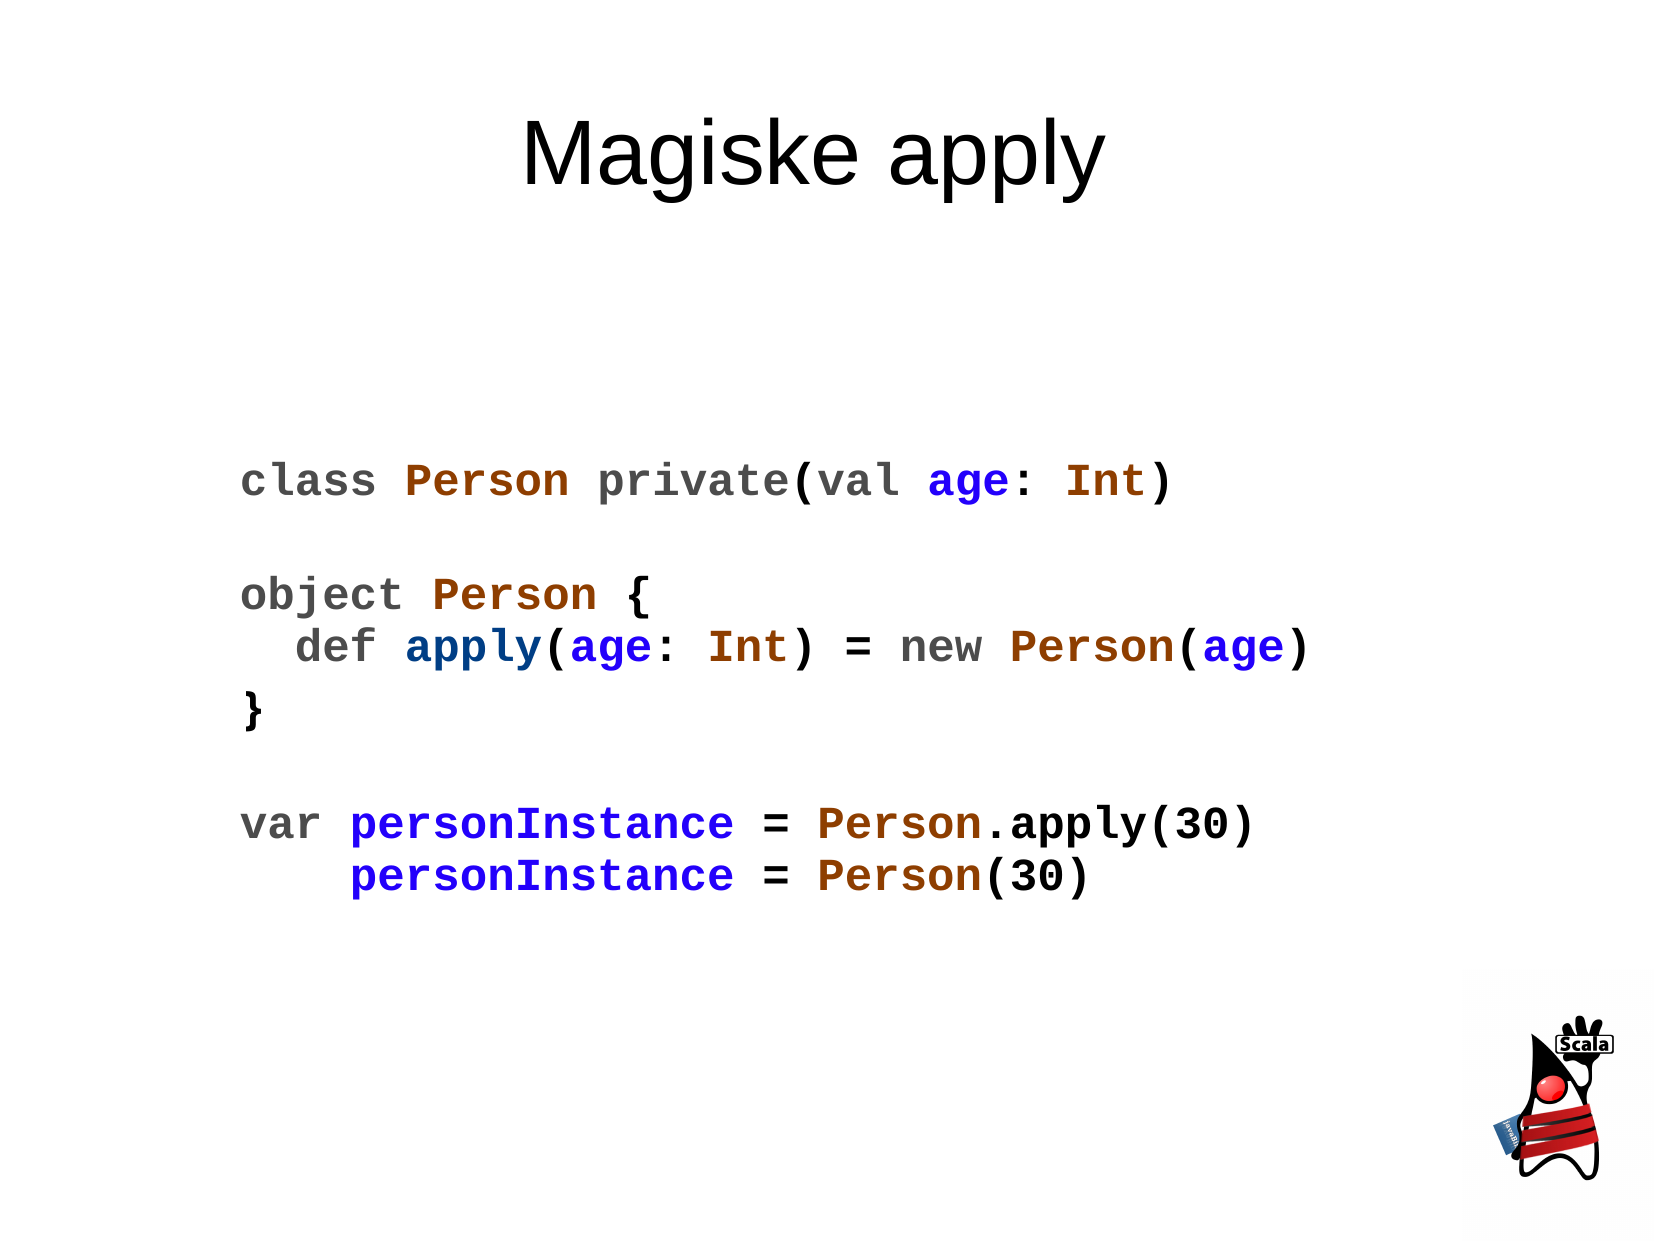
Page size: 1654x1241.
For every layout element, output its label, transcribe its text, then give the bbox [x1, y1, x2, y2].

text_box class Person private(val age: Int) object Person { def apply(age: Int) = new Person(age) } var personInstance = Person.apply(30) personInstance = Person(30) [225, 450, 1463, 897]
title Magiske apply [82, 56, 1571, 250]
picture [1462, 969, 1654, 1241]
